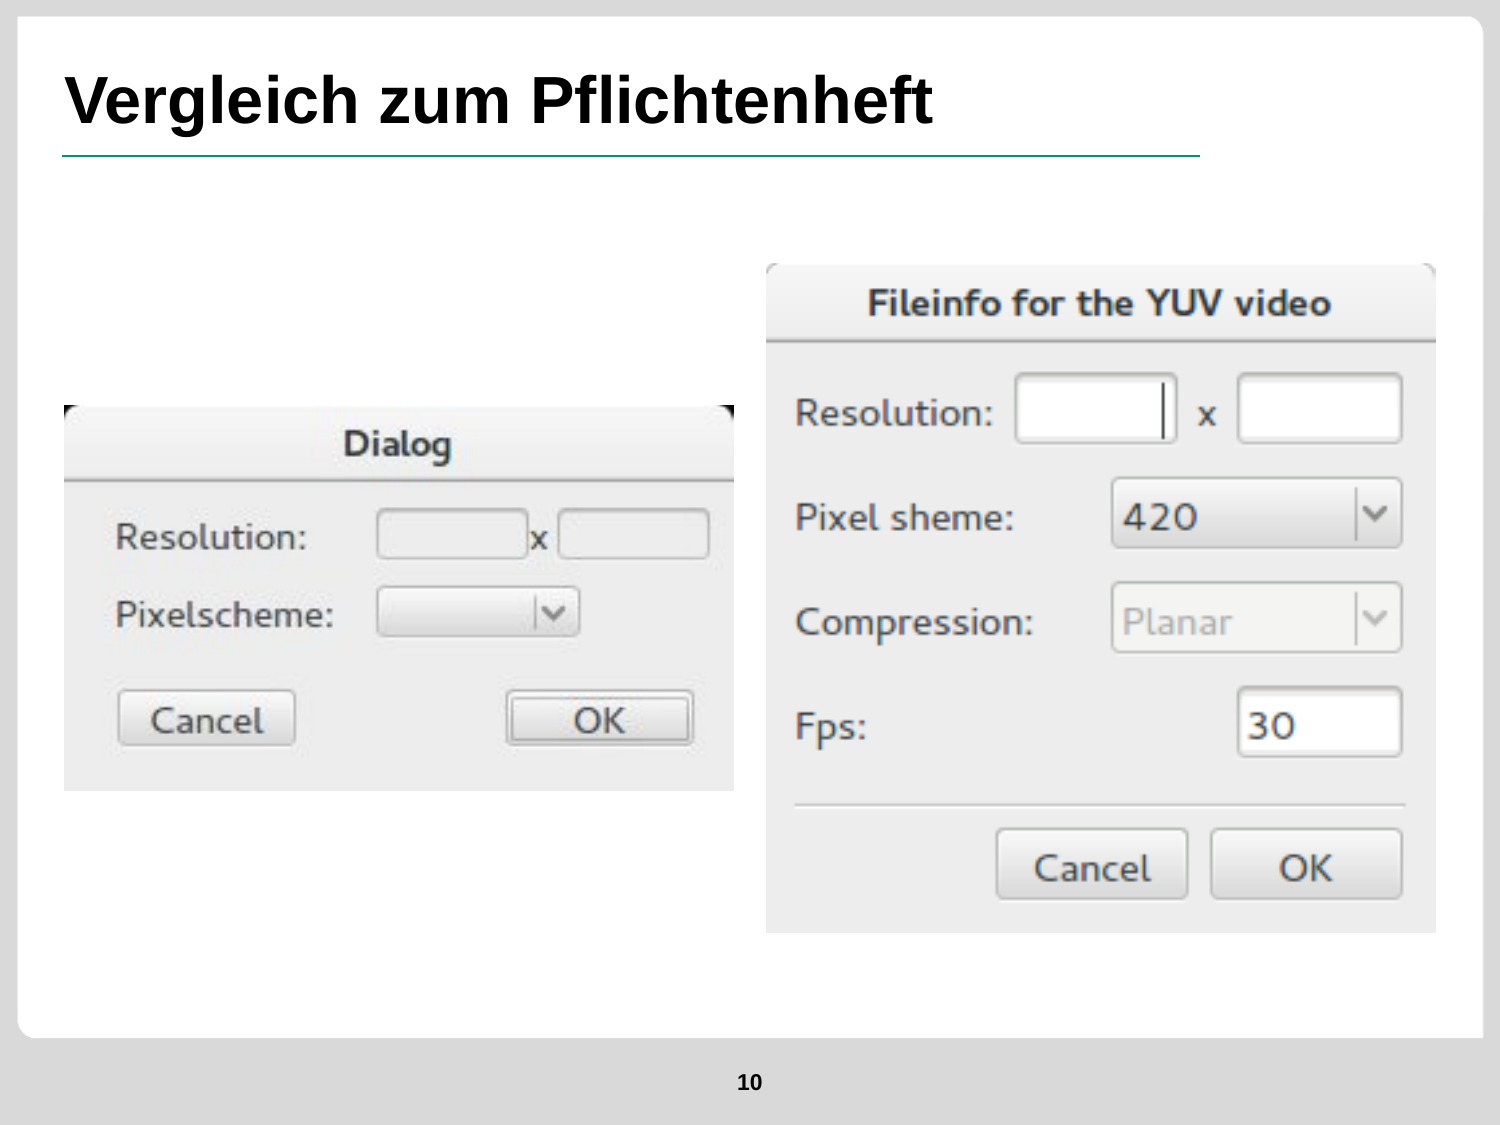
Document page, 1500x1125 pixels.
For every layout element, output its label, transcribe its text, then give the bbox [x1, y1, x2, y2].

title Vergleich zum Pflichtenheft [64, 54, 1114, 147]
picture [0, 0, 1500, 1125]
